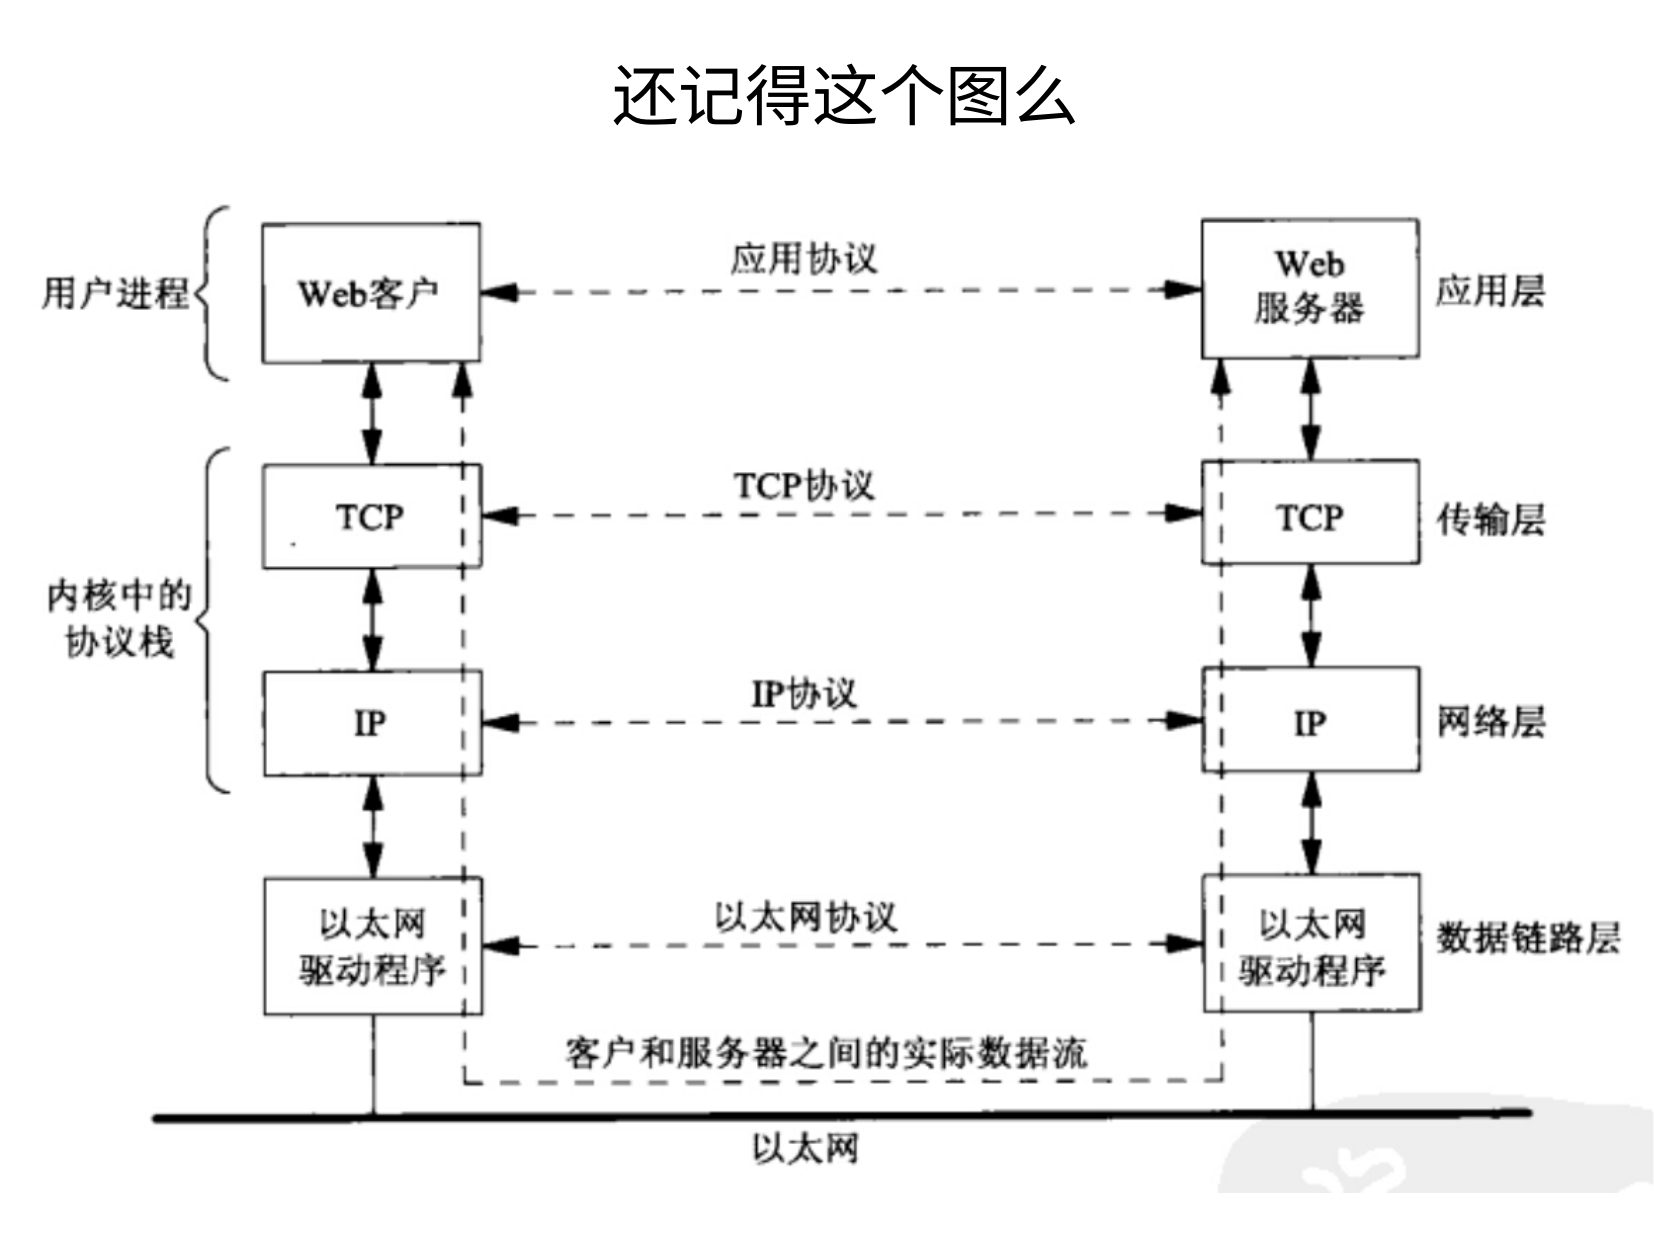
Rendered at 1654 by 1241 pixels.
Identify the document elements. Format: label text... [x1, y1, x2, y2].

picture [9, 188, 1654, 1193]
title 还记得这个图么 [101, 0, 1591, 188]
